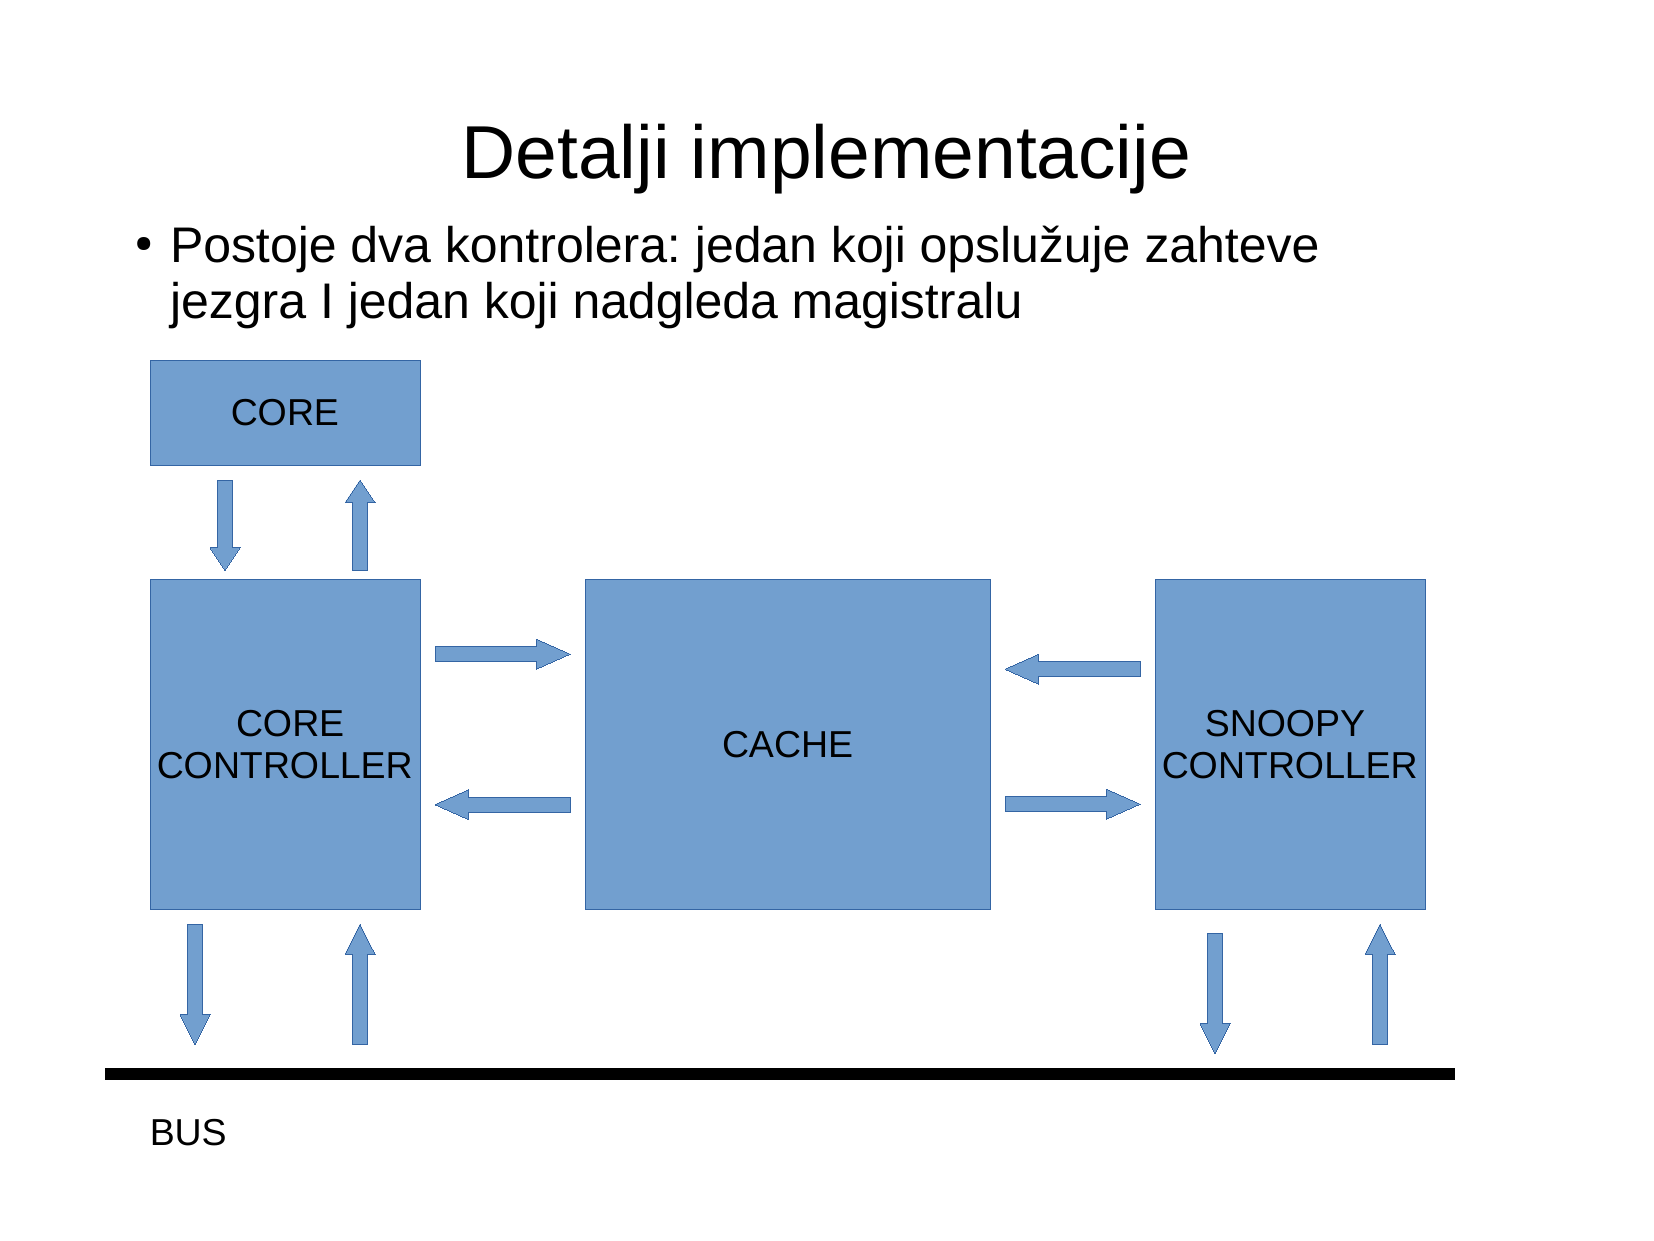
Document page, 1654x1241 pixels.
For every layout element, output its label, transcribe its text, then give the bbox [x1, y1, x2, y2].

text_box [1365, 924, 1396, 1045]
text_box Postoje dva kontrolera: jedan koji opslužuje zahteve jezgra I jedan koji nadgleda magistralu [120, 210, 1366, 337]
text_box [435, 789, 571, 820]
text_box [1200, 933, 1231, 1054]
text_box BUS [135, 1104, 301, 1161]
text_box SNOOPY CONTROLLER [1155, 579, 1426, 910]
text_box CORE [150, 360, 421, 466]
text_box CORE CONTROLLER [150, 579, 421, 910]
text_box [210, 480, 241, 571]
text_box [1005, 654, 1141, 685]
text_box [180, 924, 211, 1045]
title Detalji implementacije [82, 49, 1571, 257]
text_box [345, 480, 376, 571]
text_box CACHE [585, 579, 991, 910]
text_box [1005, 789, 1141, 820]
text_box [435, 639, 571, 670]
text_box [345, 924, 376, 1045]
